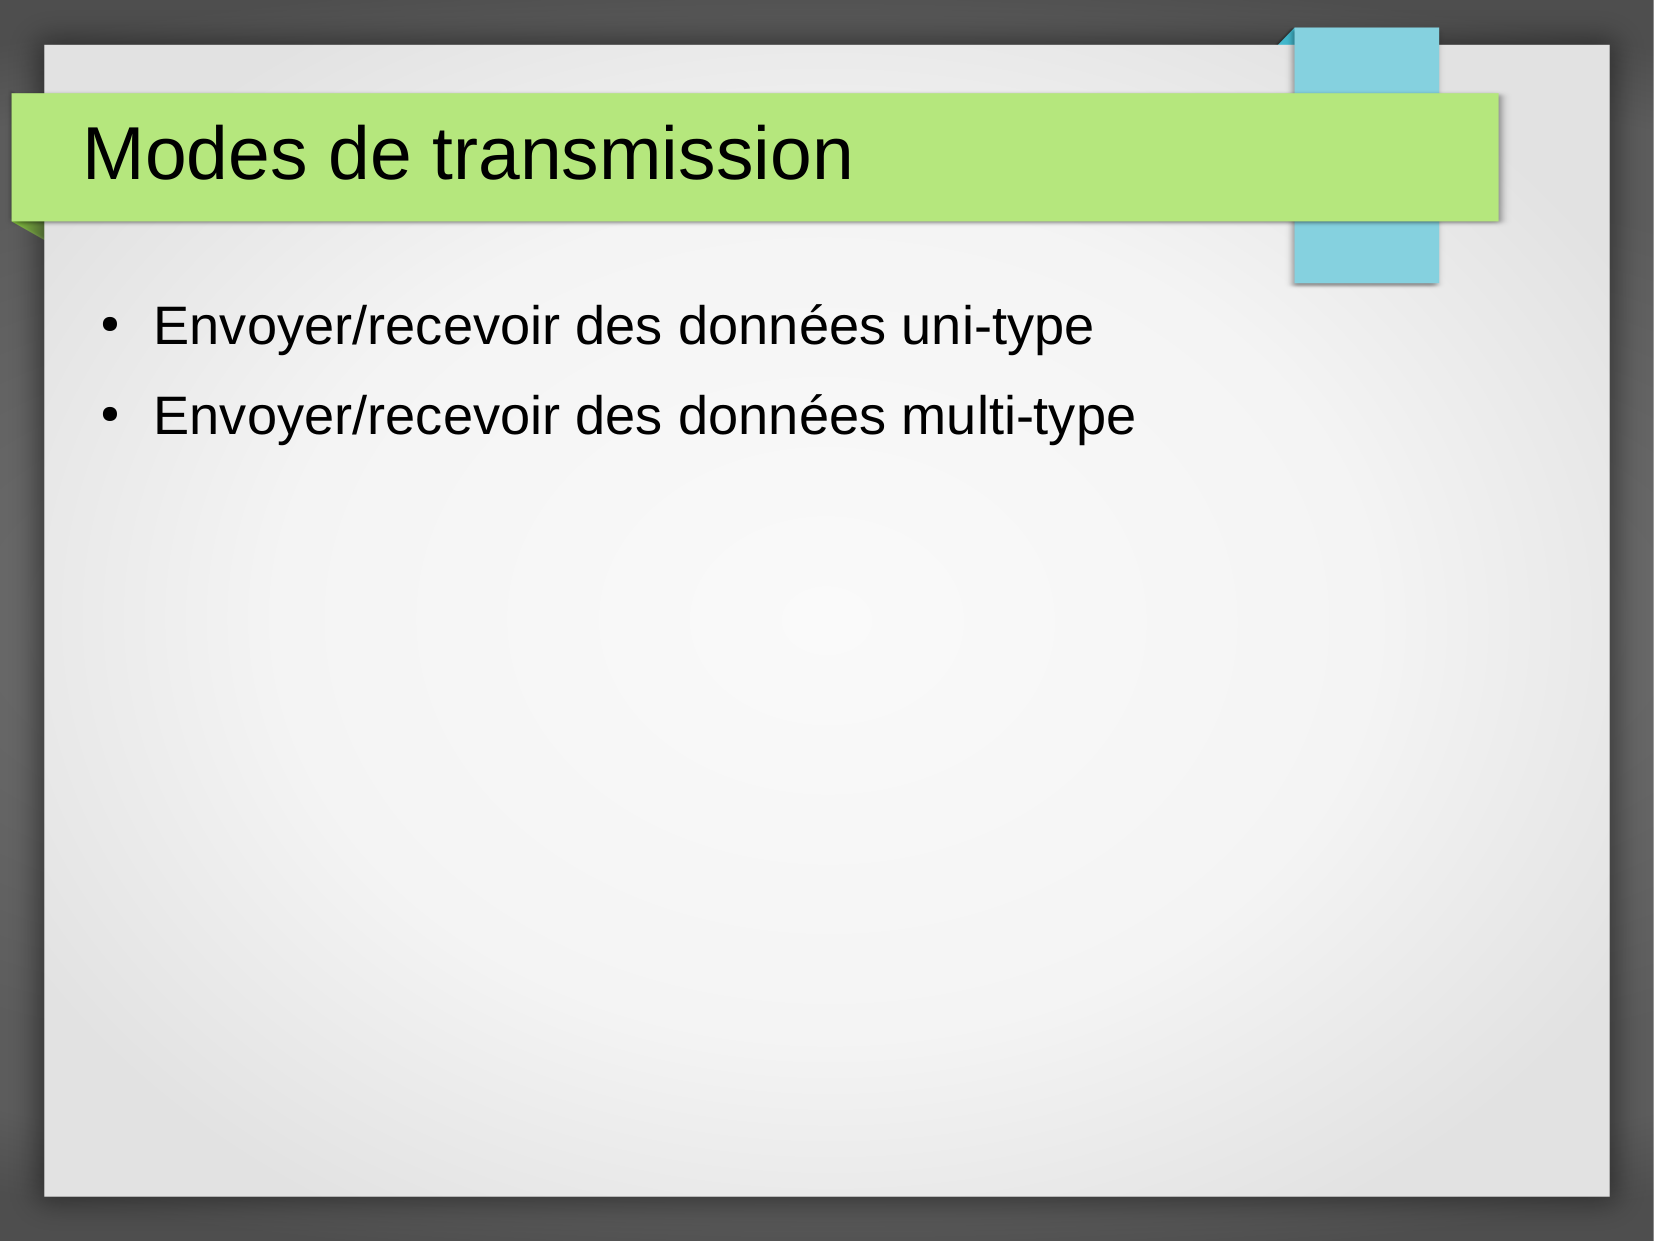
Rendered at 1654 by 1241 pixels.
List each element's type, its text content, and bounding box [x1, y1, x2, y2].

title Modes de transmission [82, 94, 1264, 213]
list Envoyer/recevoir des données uni-type Envoyer/recevoir des données multi-type [82, 295, 1571, 1015]
picture [0, 0, 1654, 1241]
